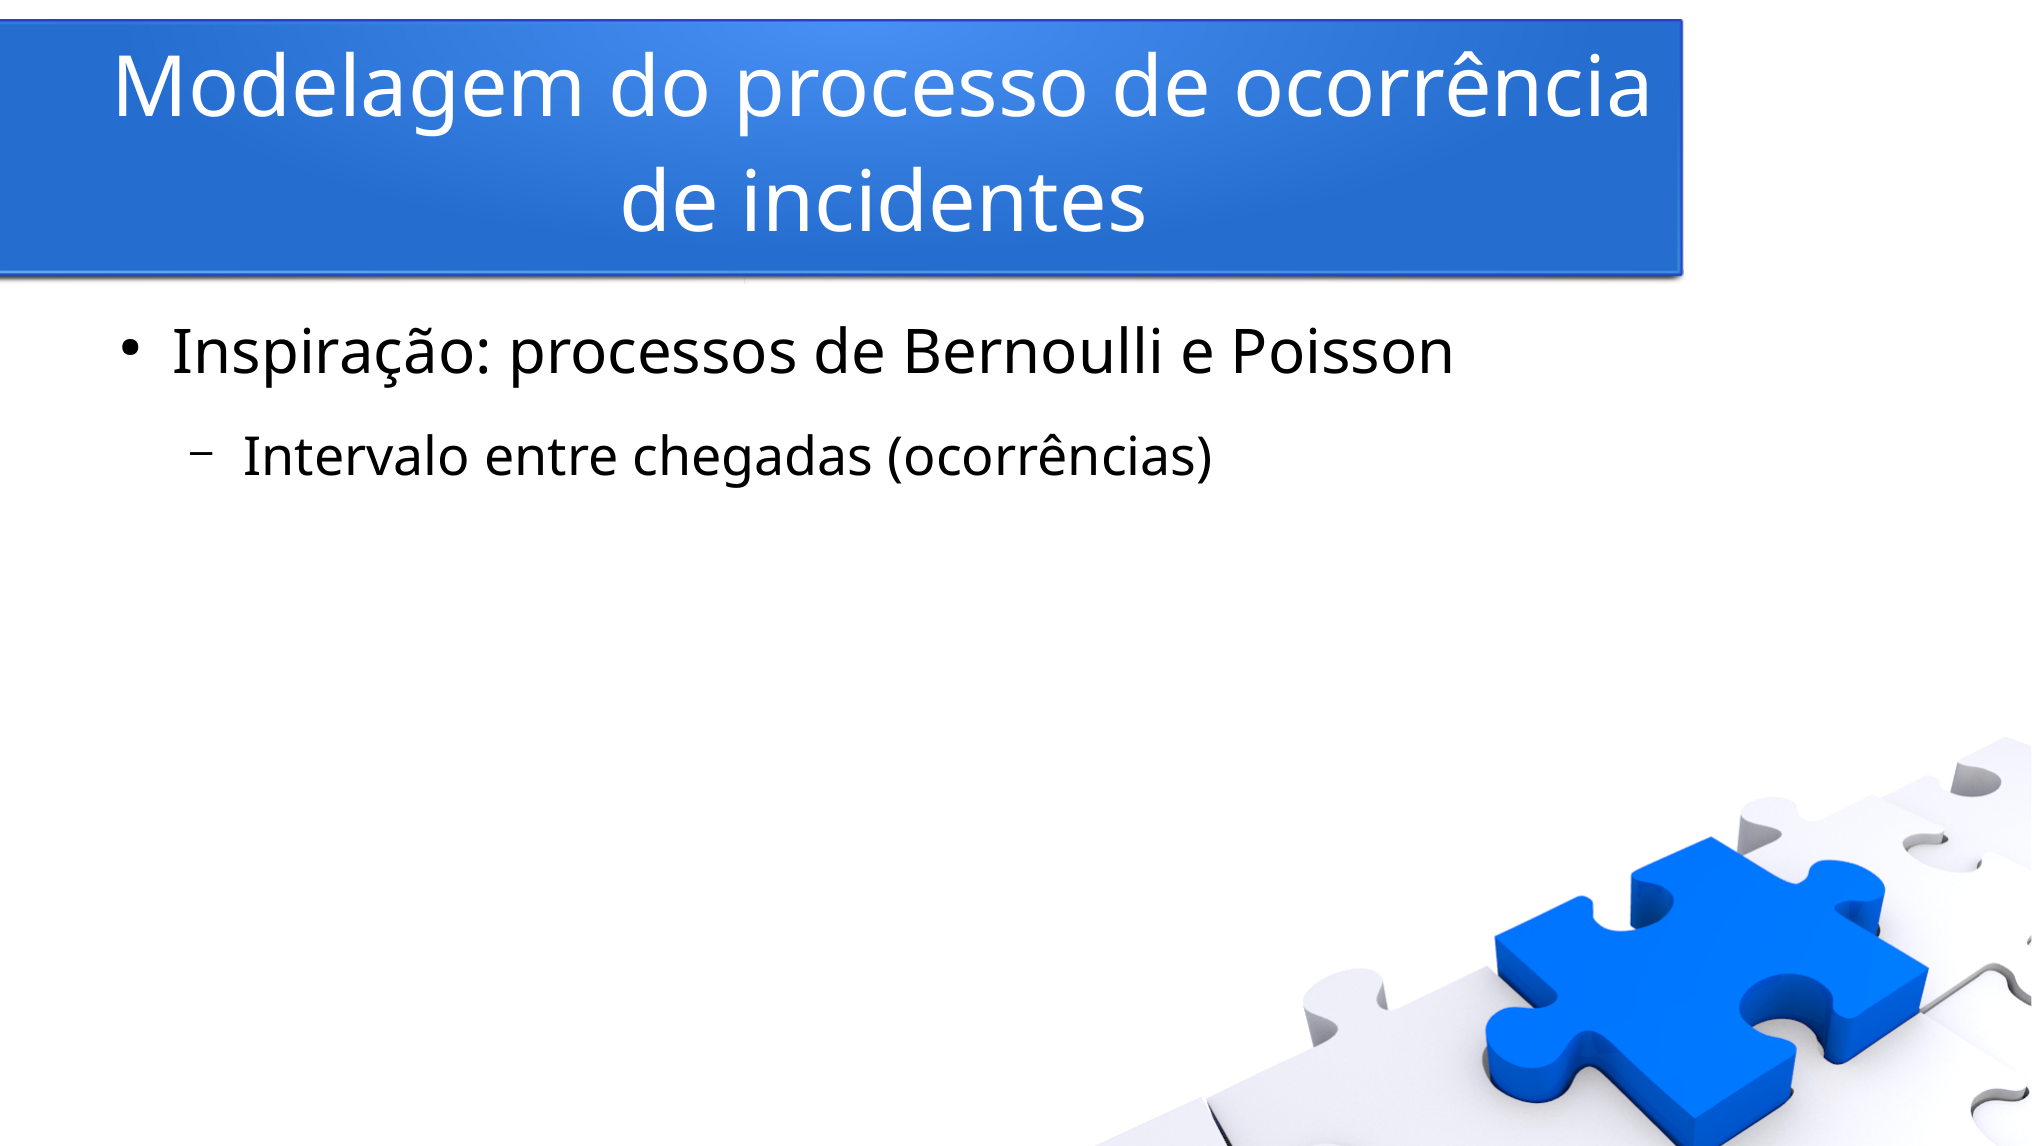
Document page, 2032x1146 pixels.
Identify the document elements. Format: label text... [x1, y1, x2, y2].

picture [0, 19, 1689, 284]
list Inspiração: processos de Bernoulli e Poisson Intervalo entre chegadas (ocorrências) [101, 307, 1619, 972]
title Modelagem do processo de ocorrência de incidentes [101, 37, 1666, 246]
picture [1071, 605, 2032, 1146]
